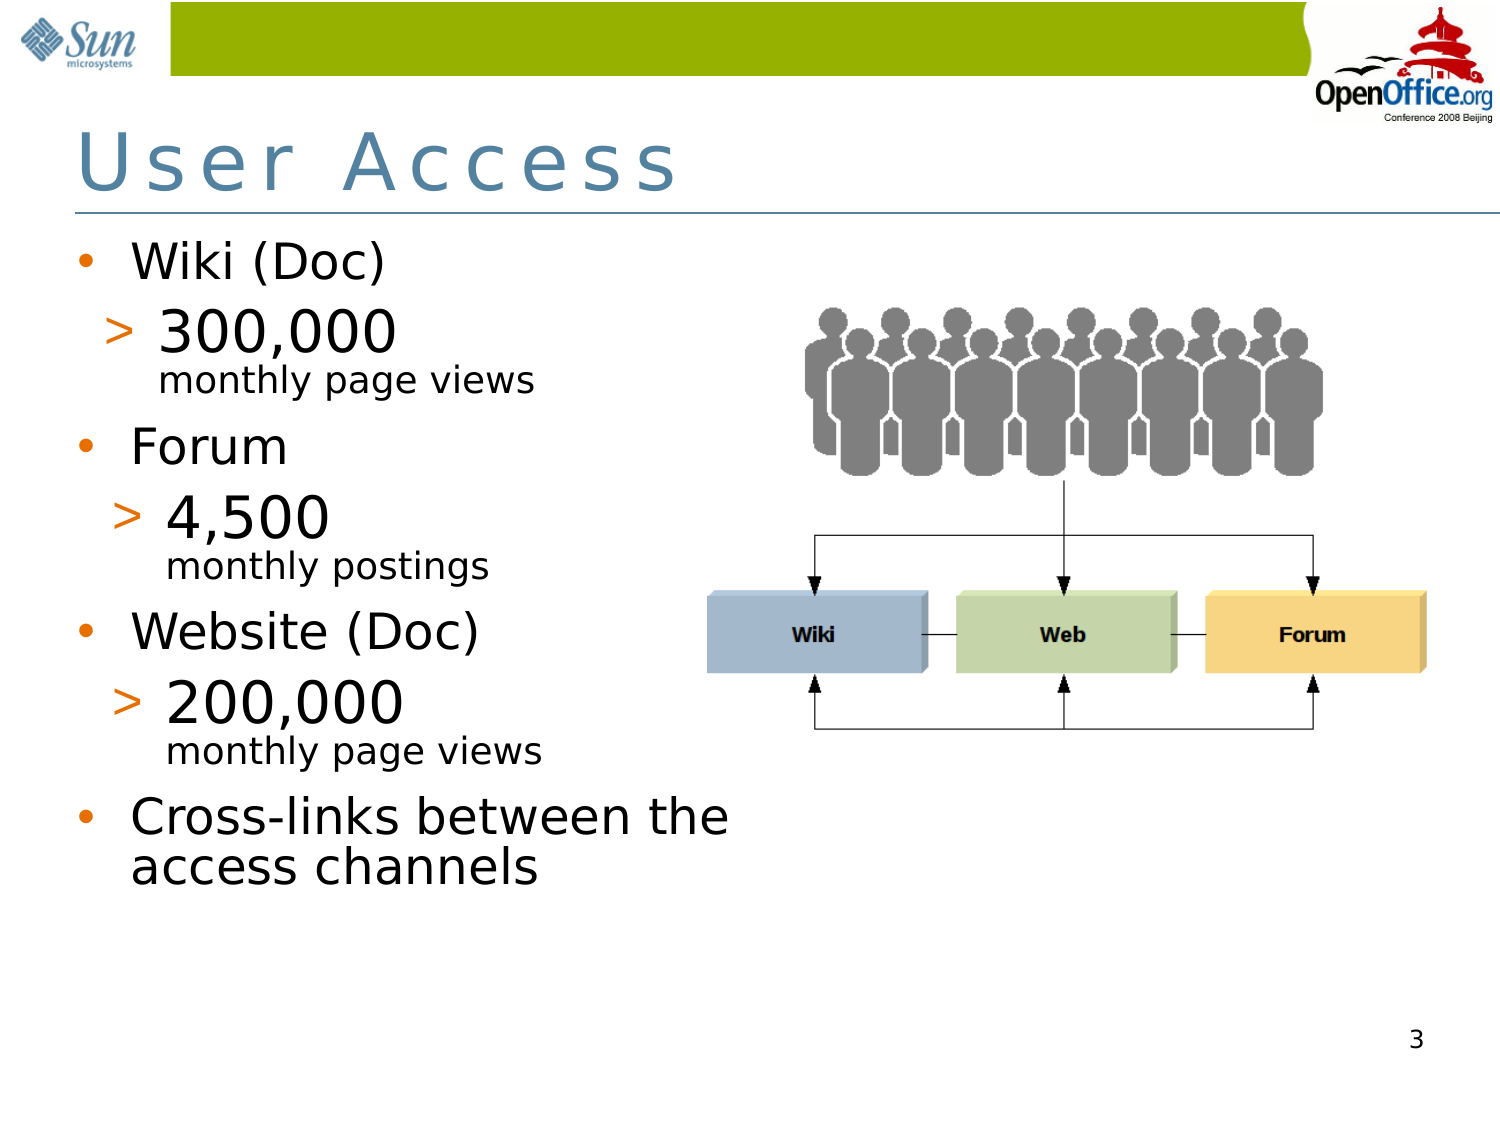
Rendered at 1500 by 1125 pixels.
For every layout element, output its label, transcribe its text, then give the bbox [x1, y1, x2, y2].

picture [707, 303, 1428, 739]
list Wiki (Doc) 300,000 monthly page views Forum 4,500 monthly postings Website (Doc) 200,000 monthly page views Cross-links between the access channels [59, 239, 744, 1058]
title User Access [75, 116, 1437, 210]
picture [156, 2, 1500, 124]
